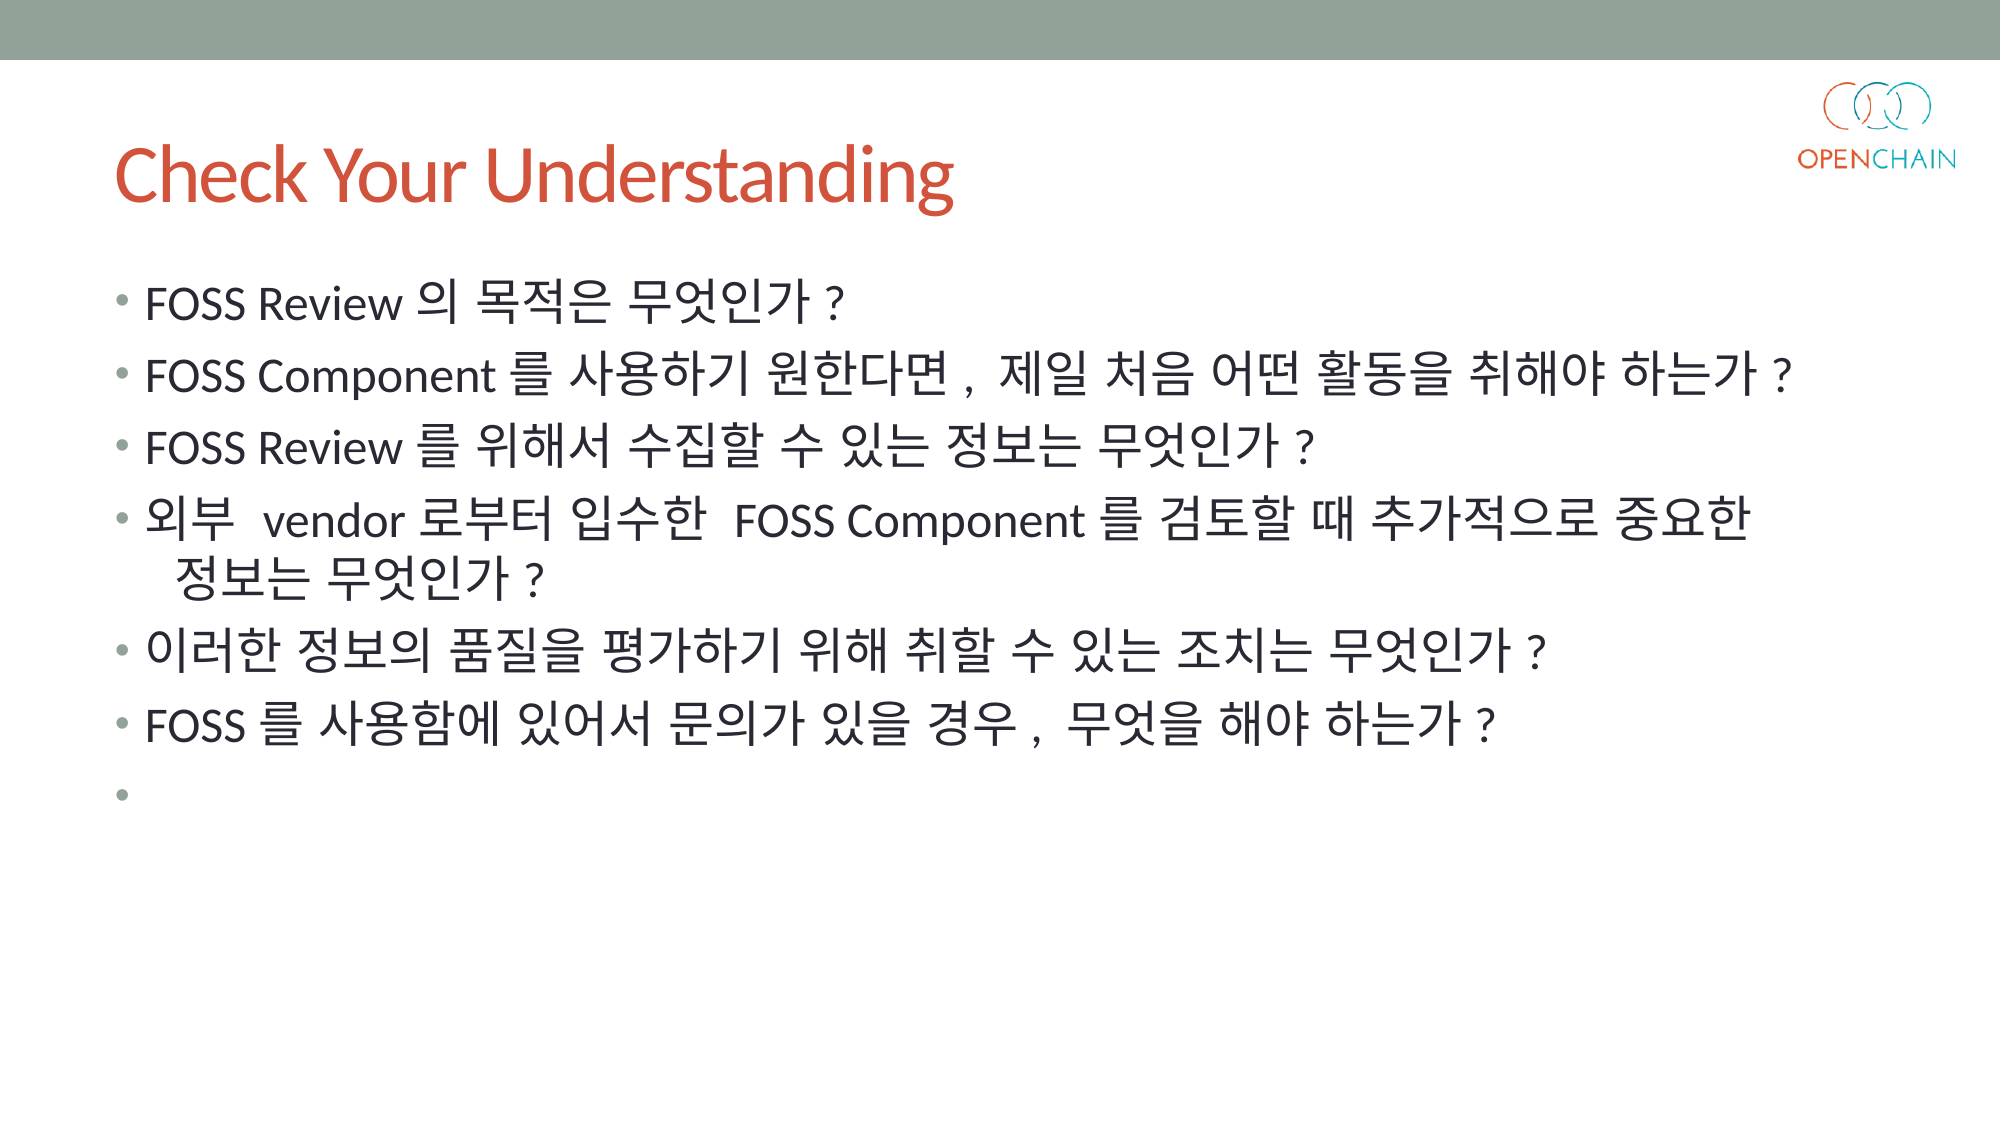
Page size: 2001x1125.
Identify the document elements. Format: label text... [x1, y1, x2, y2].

title Check Your Understanding [99, 87, 1900, 251]
list FOSS Review의 목적은 무엇인가? FOSS Component를 사용하기 원한다면, 제일 처음 어떤 활동을 취해야 하는가? FOSS Review를 위해서 수집할 수 있는 정보는 무엇인가? 외부 vendor로부터 입수한 FOSS Component를 검토할 때 추가적으로 중요한 정보는 무엇인가? 이러한 정보의 품질을 평가하기 위해 취할 수 있는 조치는 무엇인가? FOSS를 사용함에 있어서 문의가 있을 경우, 무엇을 해야 하는가? [99, 262, 1900, 1063]
